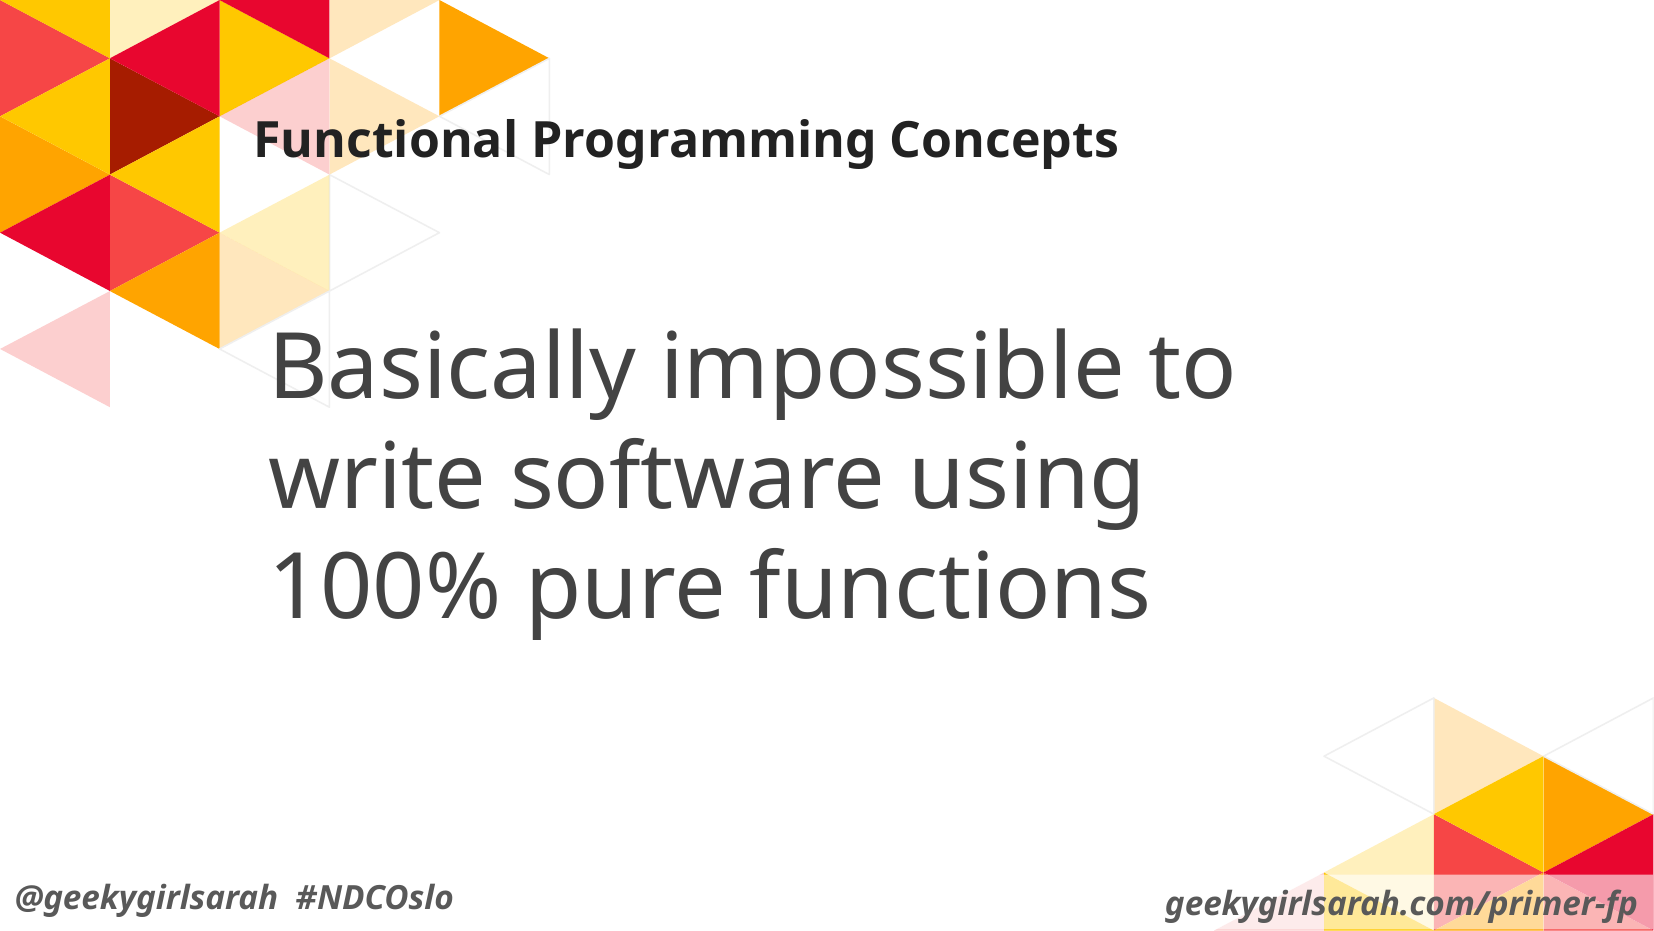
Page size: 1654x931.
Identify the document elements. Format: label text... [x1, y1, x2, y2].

title Functional Programming Concepts [238, 61, 1406, 183]
list Basically impossible to write software using 100% pure functions [238, 291, 1406, 817]
